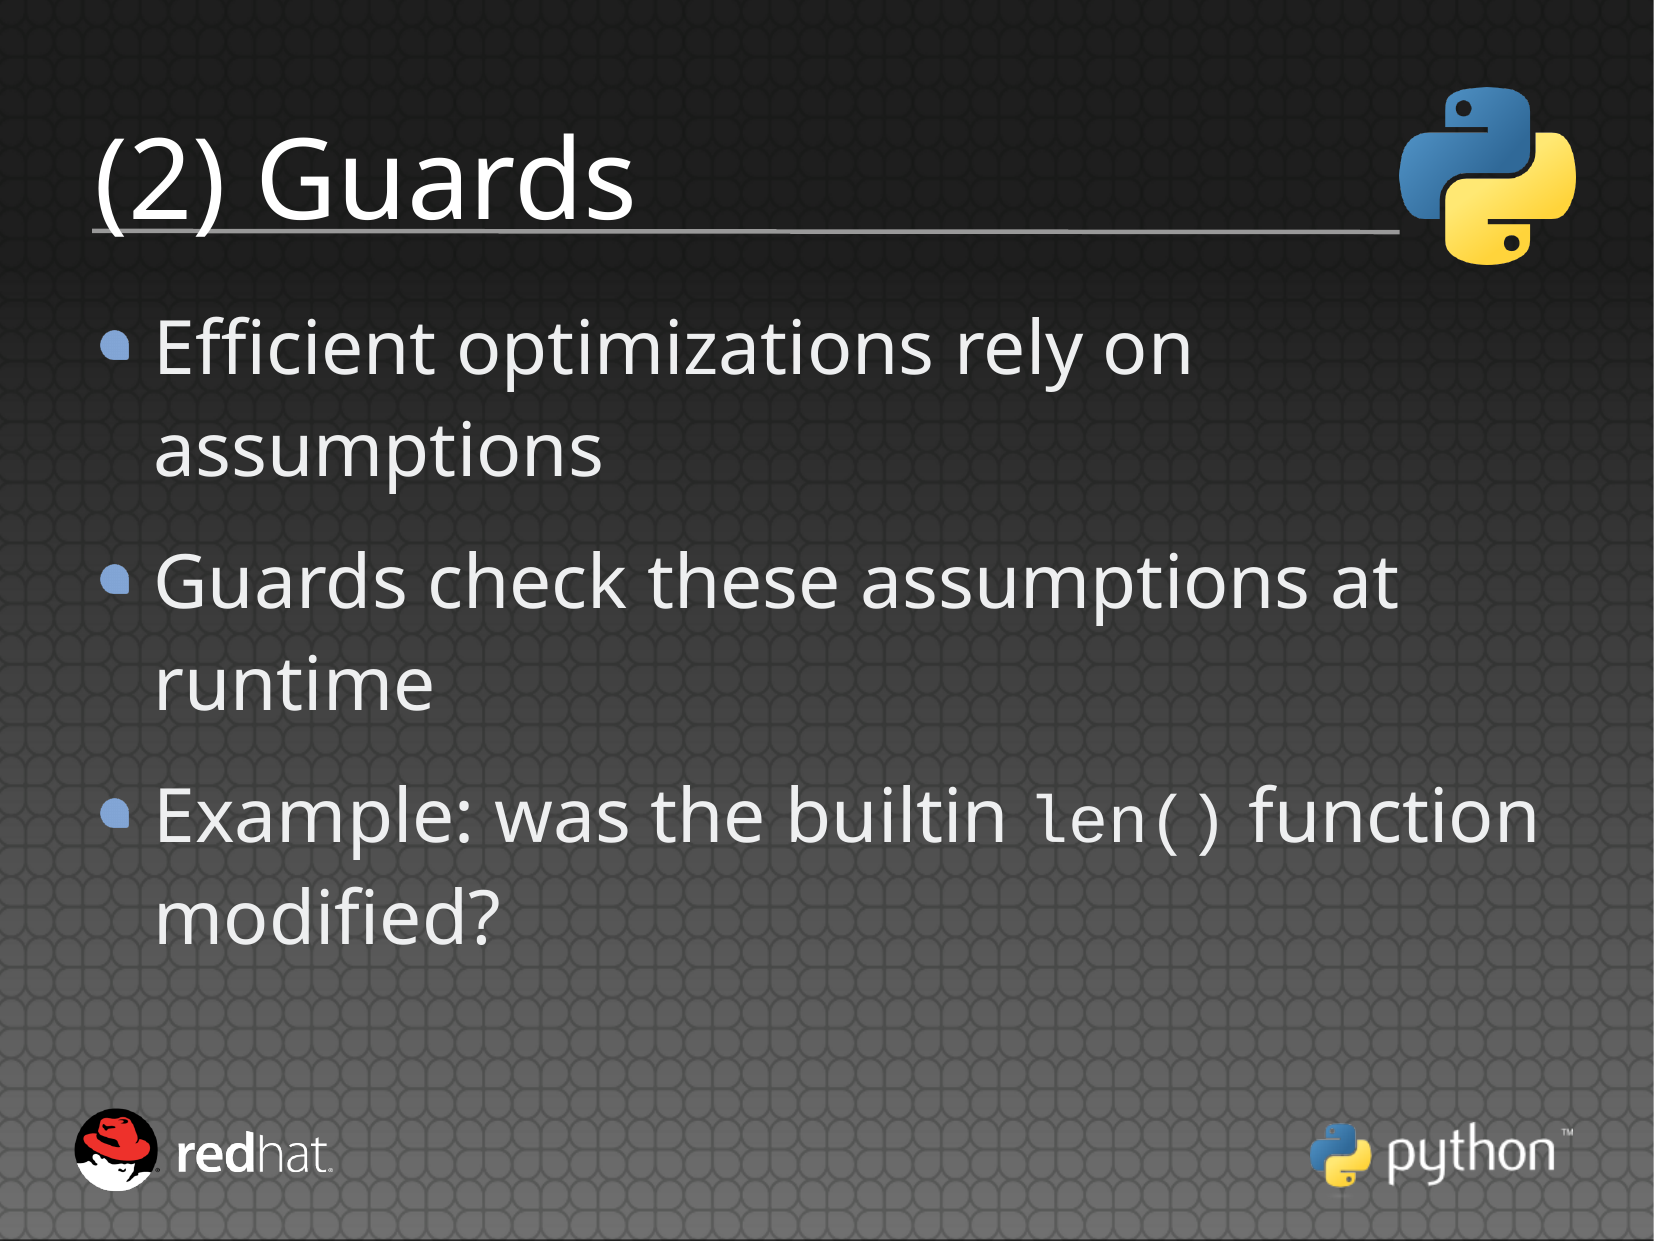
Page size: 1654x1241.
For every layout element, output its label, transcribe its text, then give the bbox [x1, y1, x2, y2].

picture [0, 0, 1654, 1241]
title (2) Guards [94, 100, 1426, 251]
list Efficient optimizations rely on assumptions Guards check these assumptions at runtime Example: was the builtin len() function modified? [82, 293, 1571, 1034]
